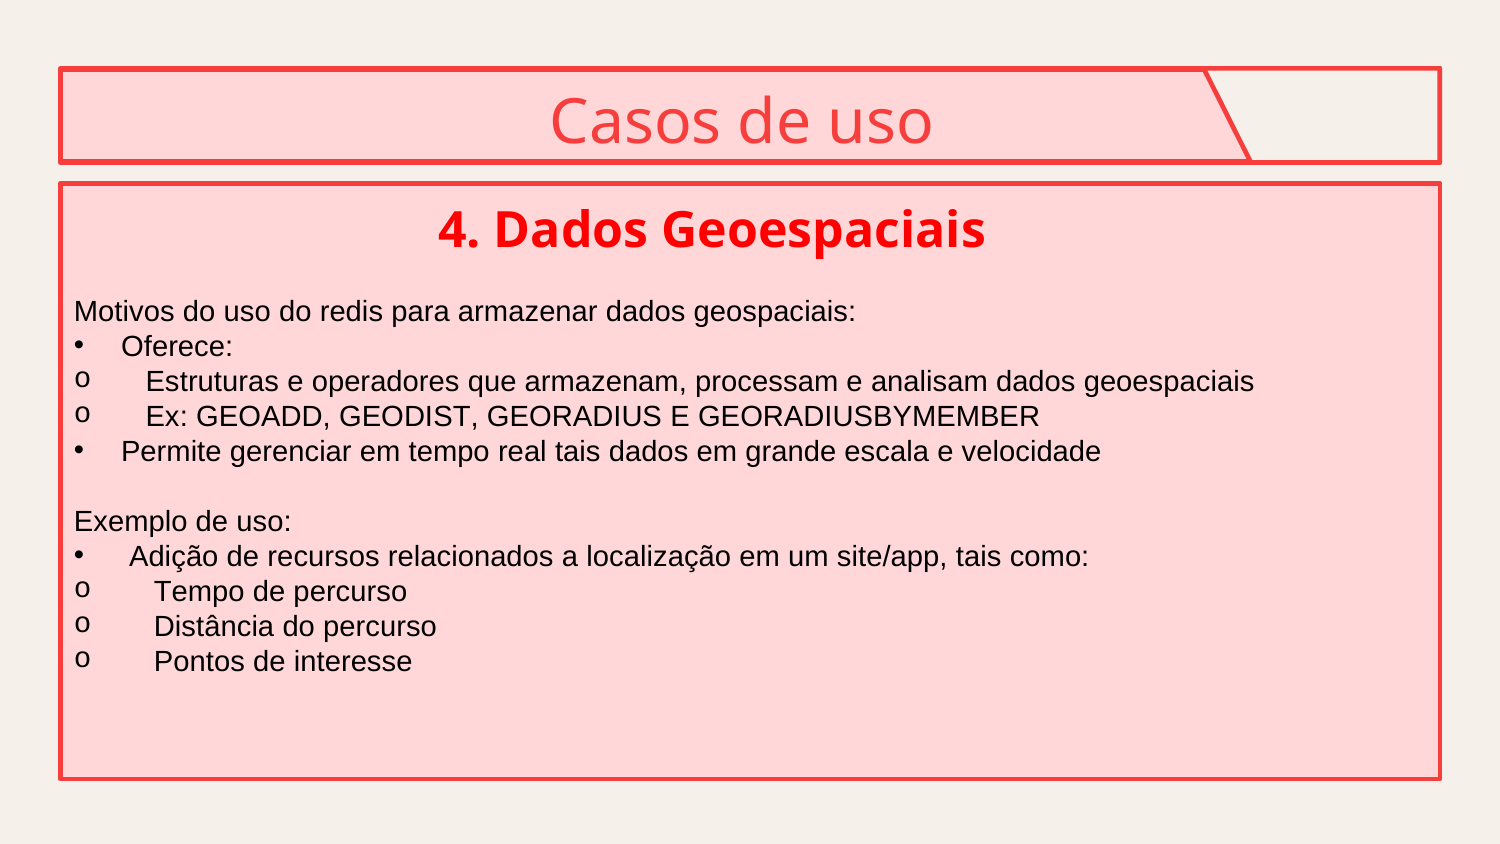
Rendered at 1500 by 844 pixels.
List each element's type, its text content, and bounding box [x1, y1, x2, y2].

title Casos de uso [66, 71, 1435, 166]
text_box 4. Dados Geoespaciais Motivos do uso do redis para armazenar dados geospaciais: Oferece: Estruturas e operadores que armazenam, processam e analisam dados geoespaciais Ex: GEOADD, GEODIST, GEORADIUS E GEORADIUSBYMEMBER Permite gerenciar em tempo real tais dados em grande escala e velocidade Exemplo de uso: Adição de recursos relacionados a localização em um site/app, tais como: Tempo de percurso Distância do percurso Pontos de interesse [59, 189, 1435, 844]
